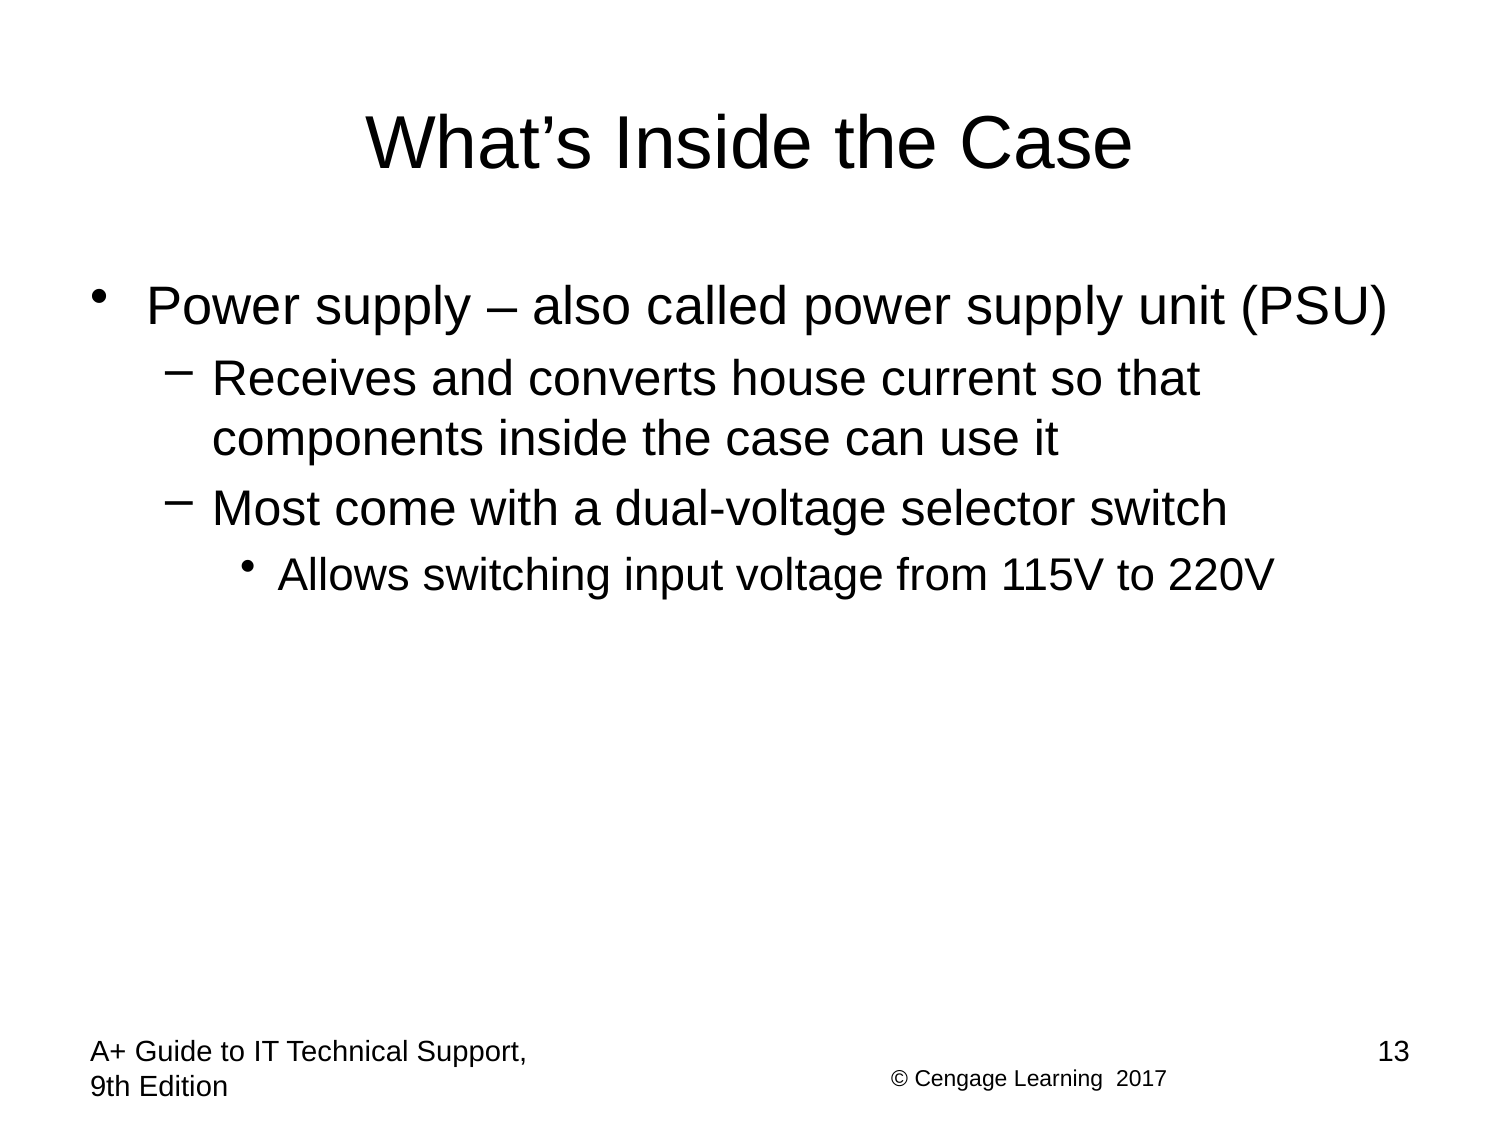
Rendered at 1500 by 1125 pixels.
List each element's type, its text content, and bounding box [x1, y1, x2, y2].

list Power supply – also called power supply unit (PSU) Receives and converts house current so that components inside the case can use it Most come with a dual-voltage selector switch Allows switching input voltage from 115V to 220V [75, 262, 1425, 1005]
footer A+ Guide to IT Technical Support, 9th Edition [75, 1024, 588, 1103]
slide_number <number> [1312, 1024, 1425, 1103]
title What’s Inside the Case [75, 45, 1425, 233]
